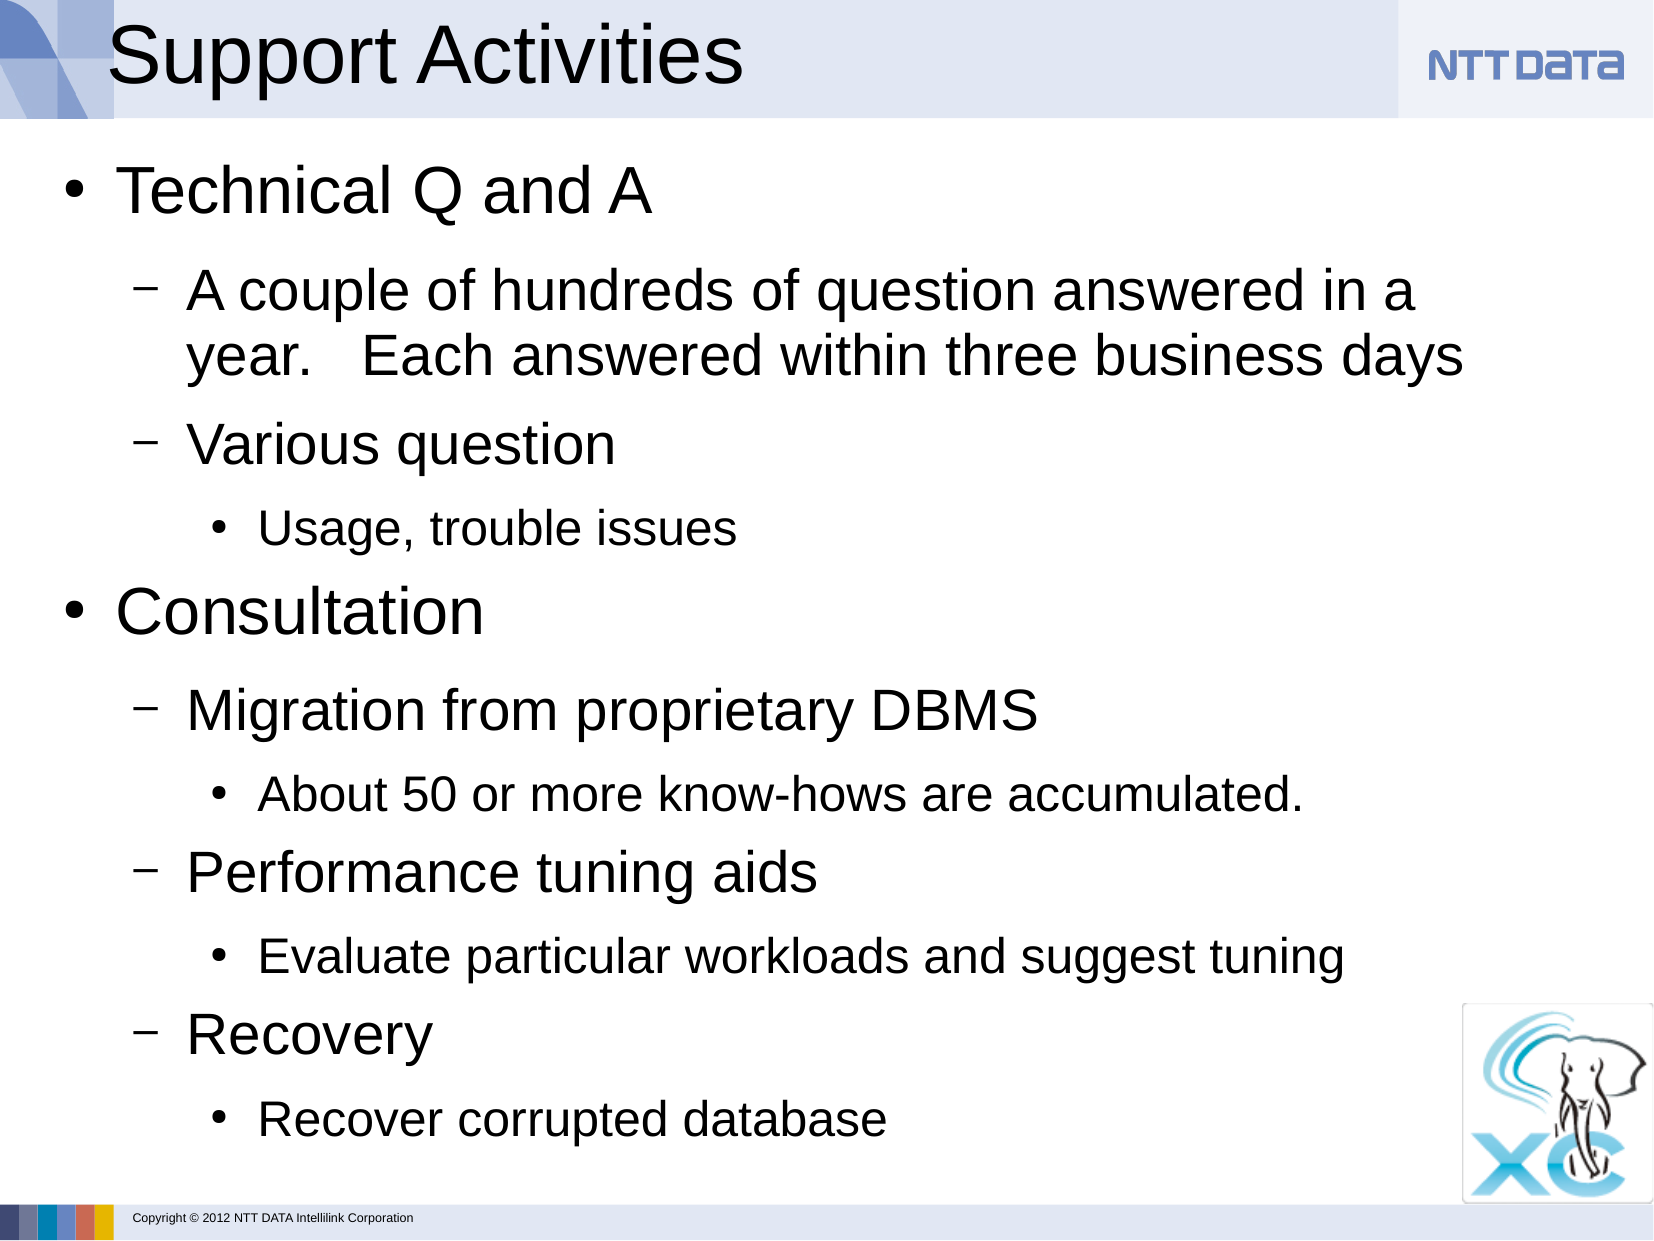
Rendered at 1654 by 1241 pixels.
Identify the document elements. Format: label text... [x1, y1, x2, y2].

title Support Activities [106, 7, 1399, 101]
picture [0, 0, 114, 119]
list Technical Q and A A couple of hundreds of question answered in a year. Each answered within three business days Various question Usage, trouble issues Consultation Migration from proprietary DBMS About 50 or more know-hows are accumulated. Performance tuning aids Evaluate particular workloads and suggest tuning Recovery Recover corrupted database [44, 153, 1501, 1182]
picture [1429, 50, 1624, 80]
picture [1462, 1003, 1654, 1204]
